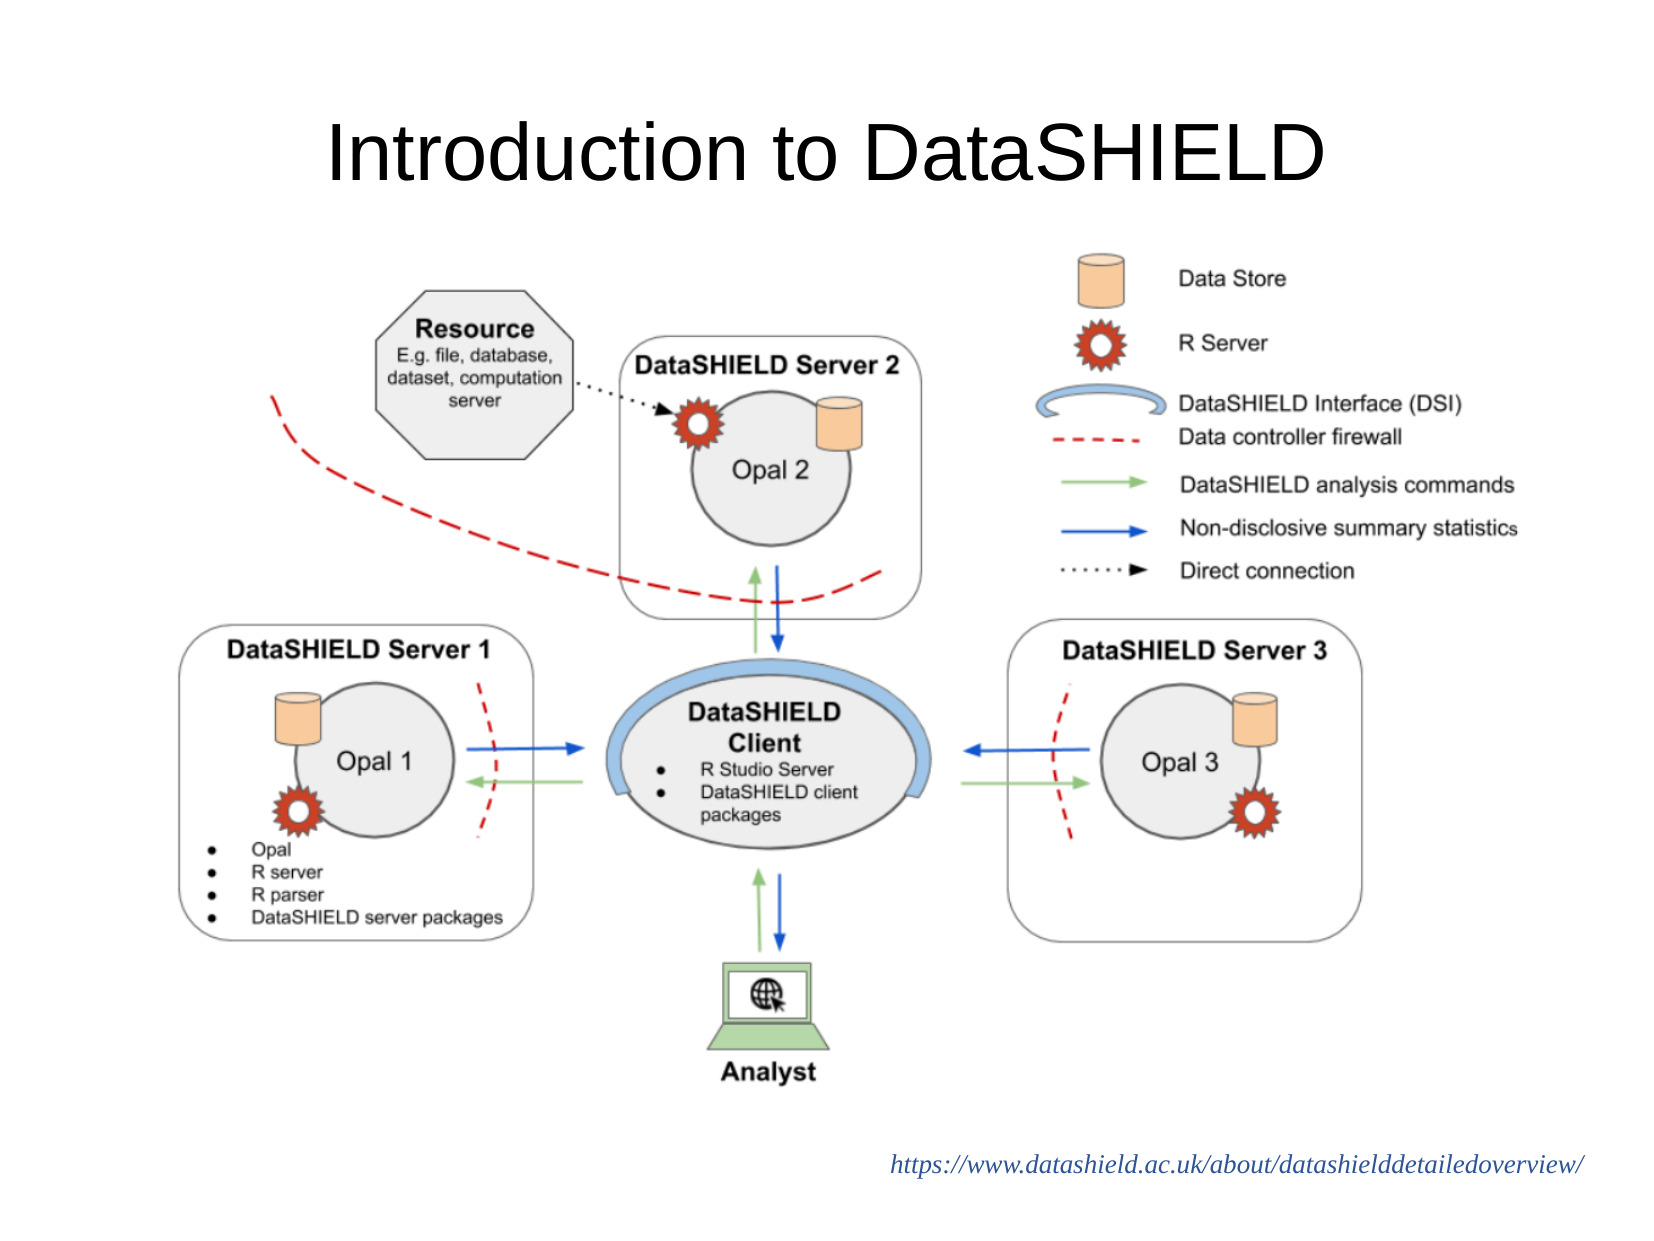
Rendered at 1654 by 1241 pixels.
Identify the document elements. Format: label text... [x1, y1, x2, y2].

picture [75, 231, 1594, 1114]
text_box https://www.datashield.ac.uk/about/datashielddetailedoverview/ [815, 1138, 1654, 1206]
text_box Introduction to DataSHIELD [113, 65, 1540, 207]
